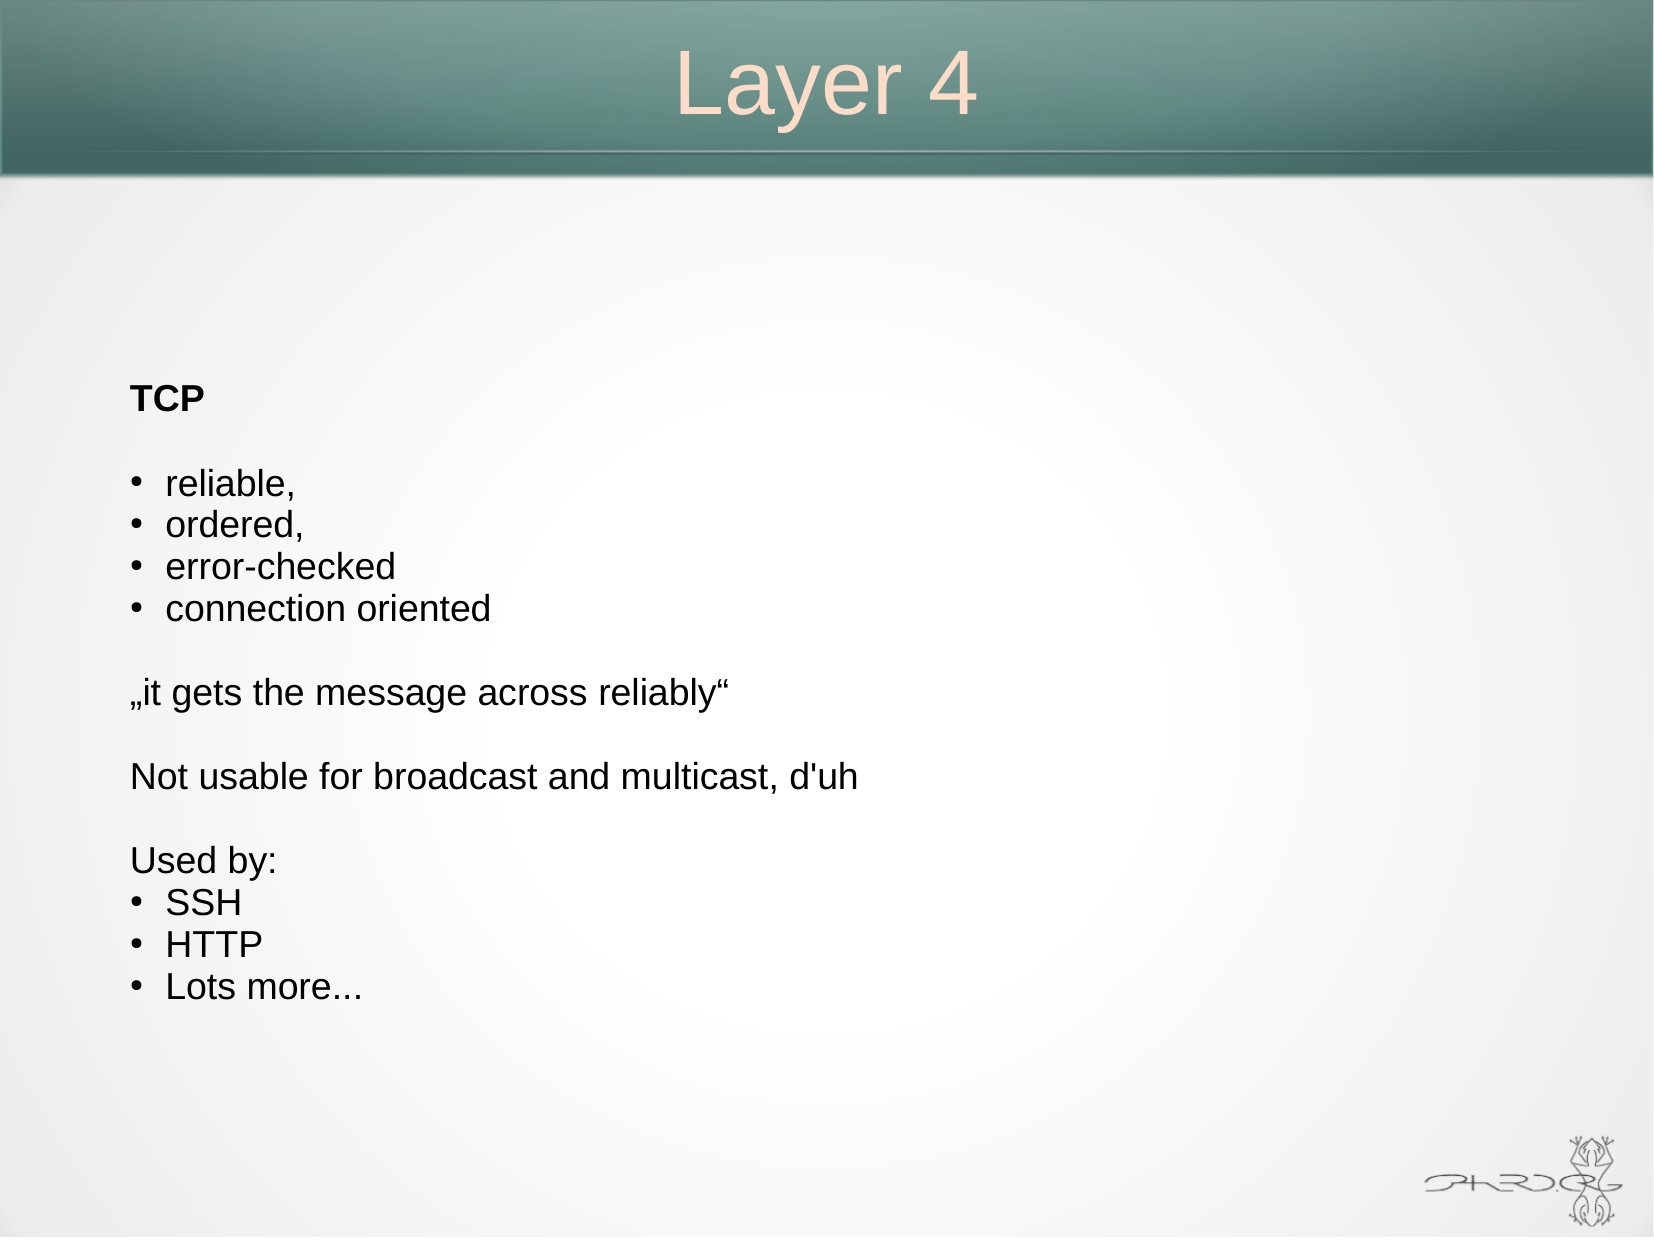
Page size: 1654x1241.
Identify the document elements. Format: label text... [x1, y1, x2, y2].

title [82, 11, 1571, 154]
text_box TCP reliable, ordered, error-checked connection oriented „it gets the message across reliably“ Not usable for broadcast and multicast, d'uh Used by: SSH HTTP Lots more... [129, 377, 1512, 1008]
picture [0, 0, 1654, 1237]
